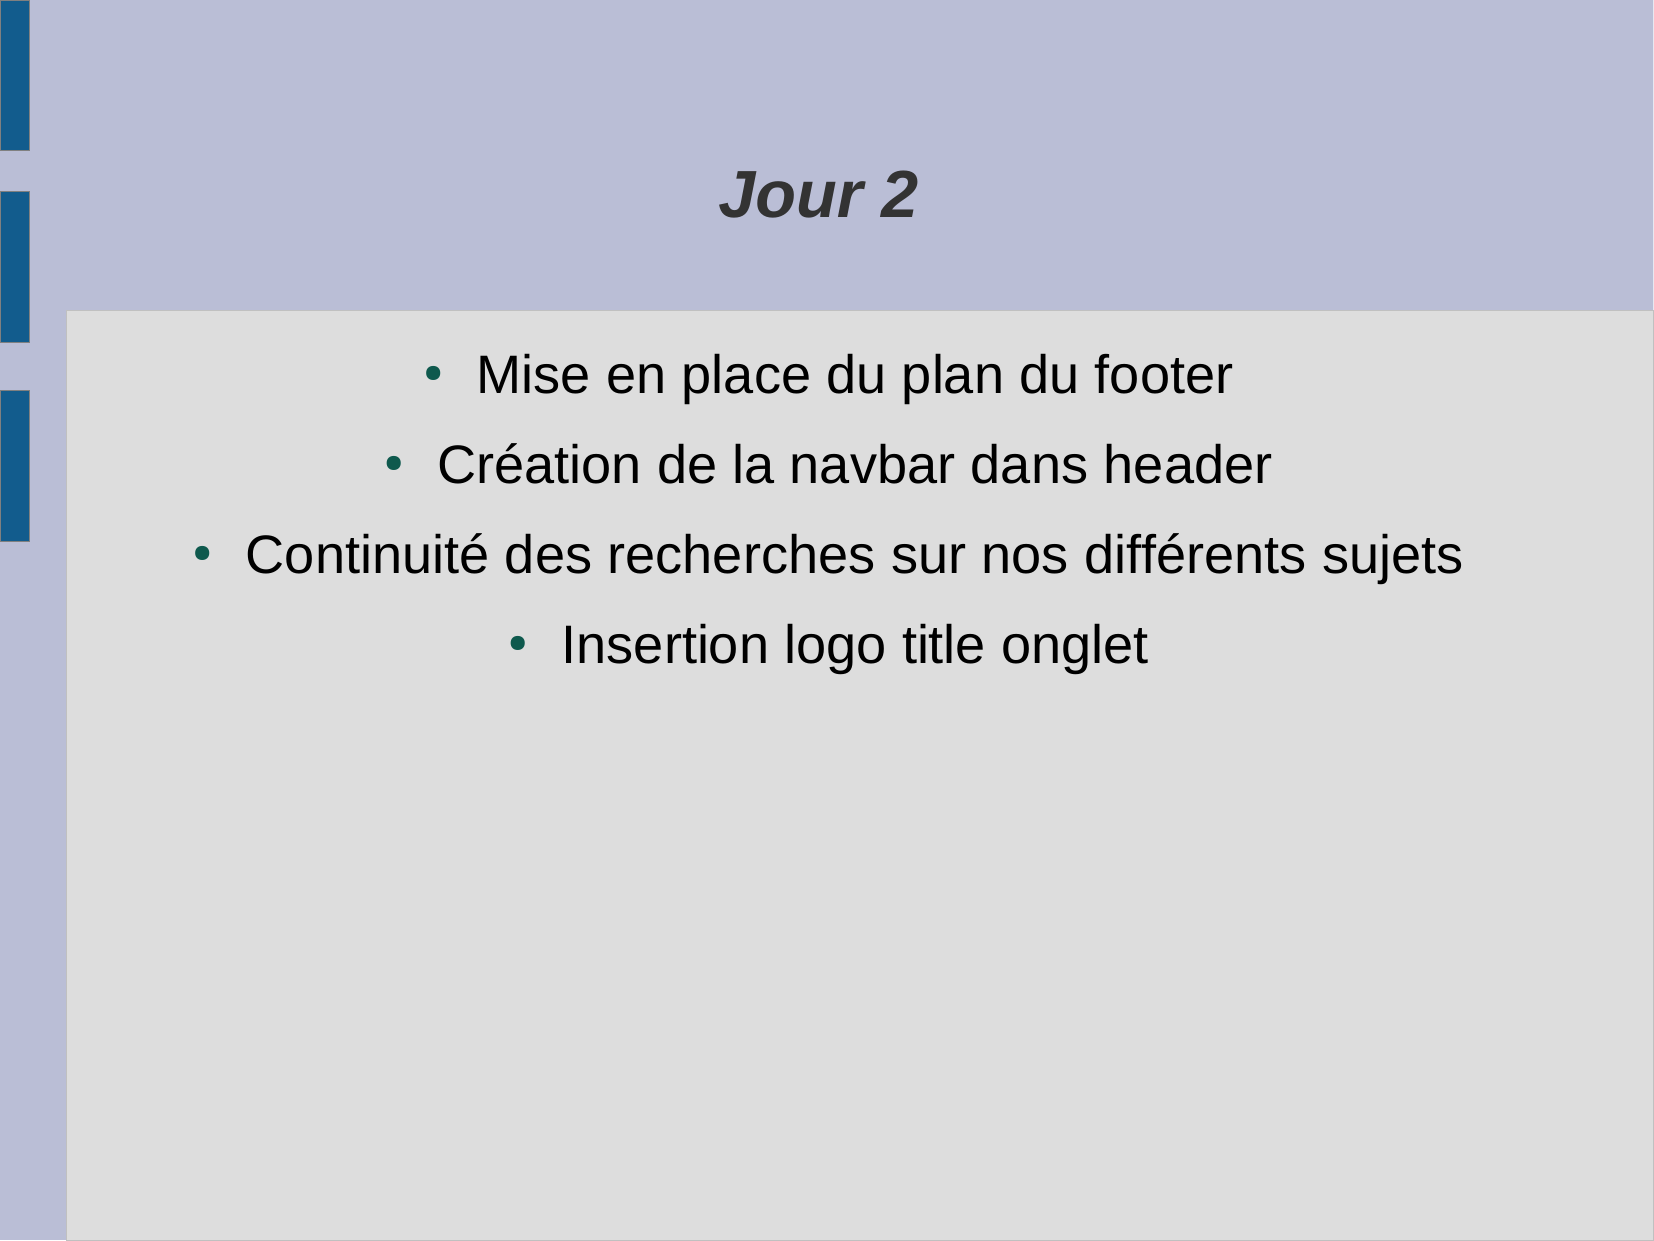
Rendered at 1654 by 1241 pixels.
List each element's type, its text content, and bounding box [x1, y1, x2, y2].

title Jour 2 [121, 91, 1534, 299]
list Mise en place du plan du footer Création de la navbar dans header Continuité des recherches sur nos différents sujets Insertion logo title onglet [121, 344, 1534, 1127]
